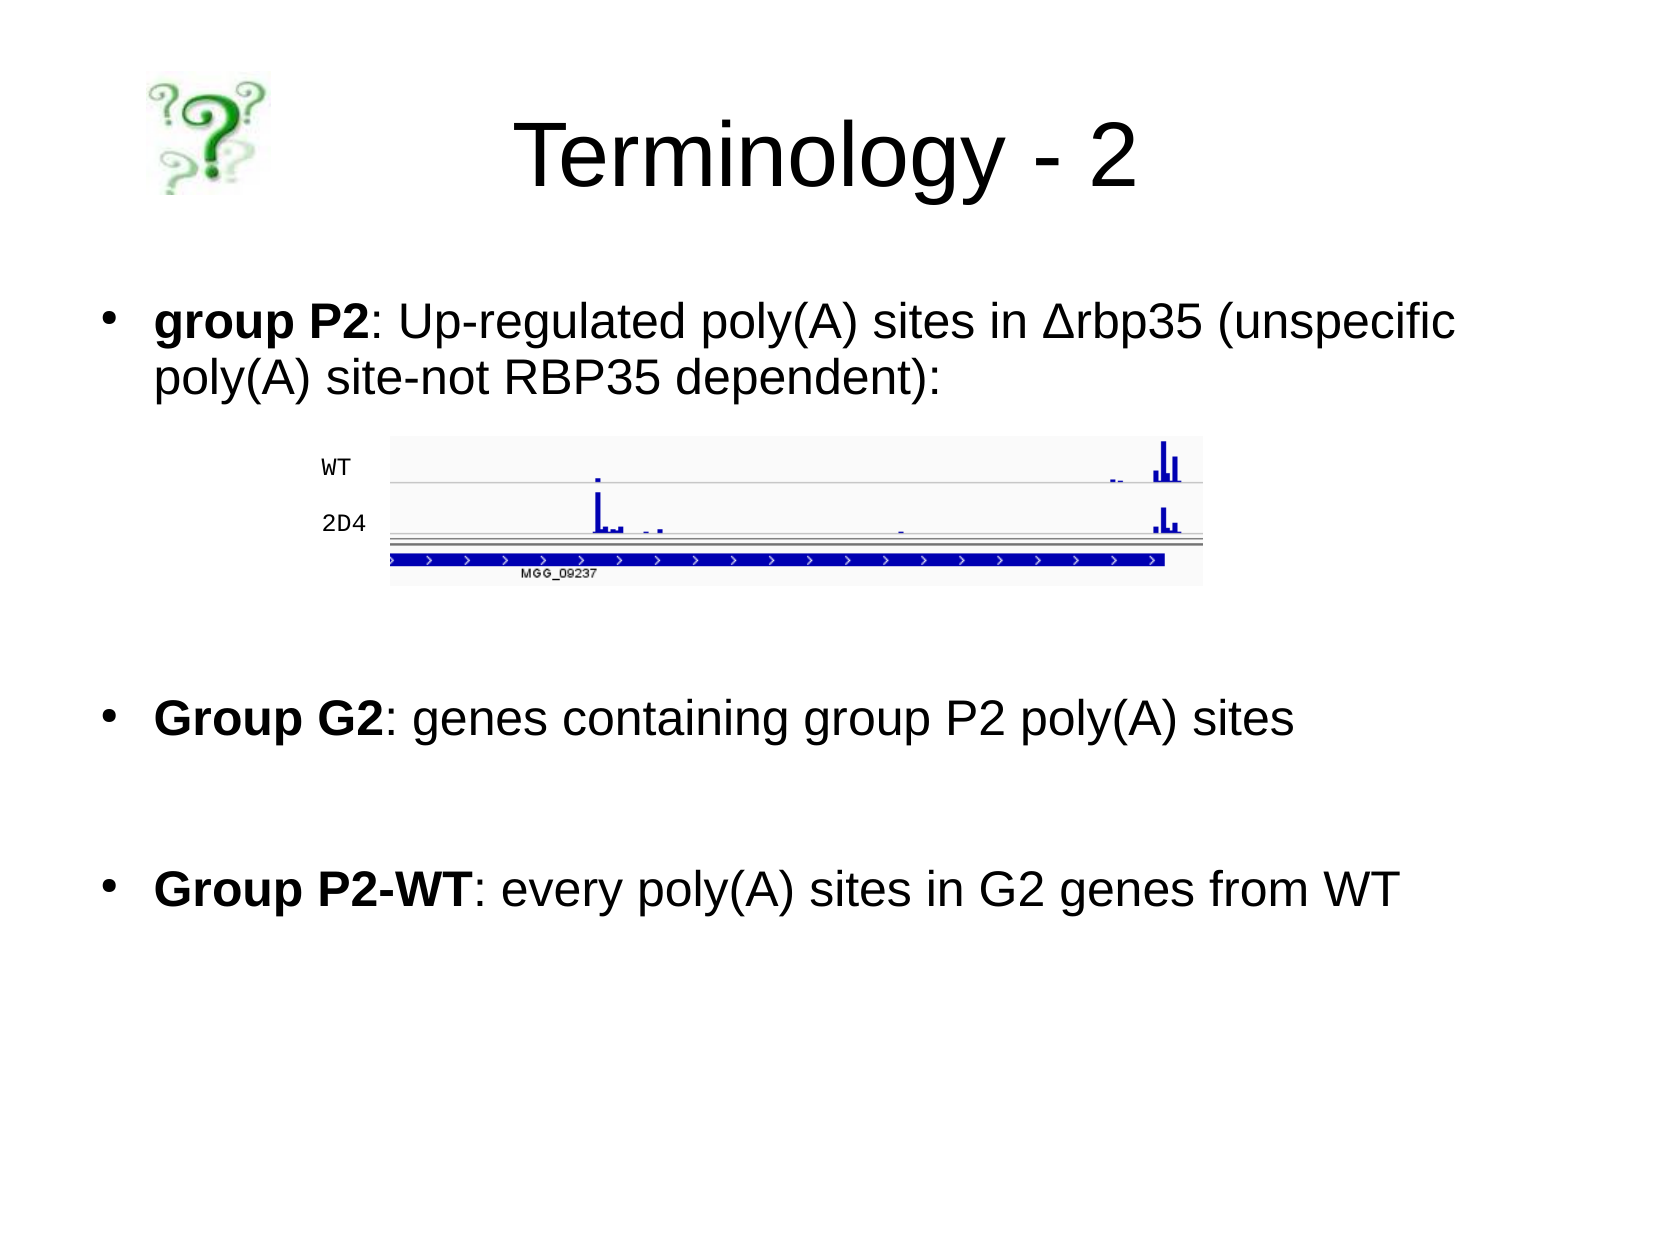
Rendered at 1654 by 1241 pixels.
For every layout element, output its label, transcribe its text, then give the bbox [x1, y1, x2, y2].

picture [146, 71, 271, 196]
title Terminology - 2 [82, 49, 1571, 257]
text_box WT 2D4 [306, 447, 382, 547]
text_box group P2: Up-regulated poly(A) sites in Δrbp35 (unspecific poly(A) site-not RBP35 dependent): Group G2: genes containing group P2 poly(A) sites Group P2-WT: every poly(A) sites in G2 genes from WT [82, 290, 1571, 1010]
picture [390, 436, 1203, 586]
